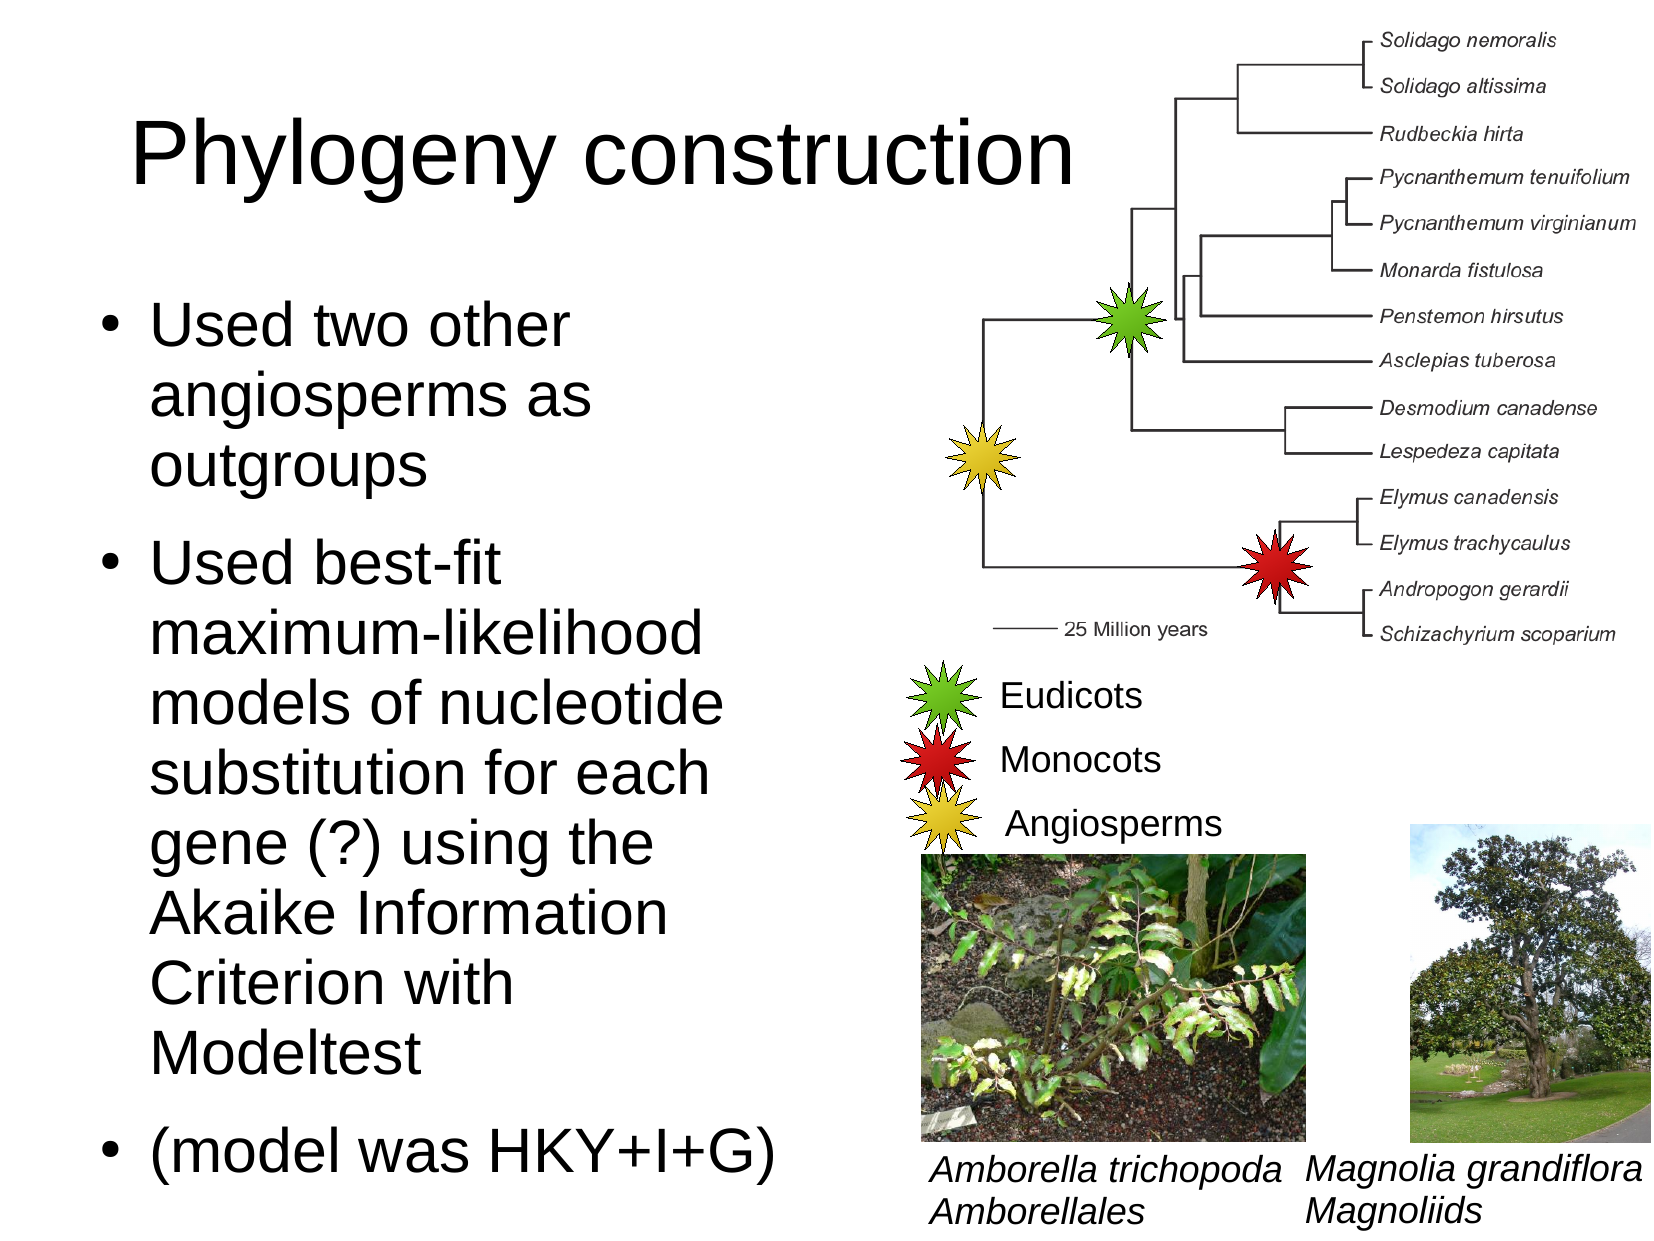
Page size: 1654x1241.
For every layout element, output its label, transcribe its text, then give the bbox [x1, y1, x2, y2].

text_box Eudicots [984, 667, 1165, 724]
text_box Amborella trichopoda Amborellales [915, 1141, 1298, 1241]
text_box Monocots [984, 730, 1195, 788]
text_box [1237, 529, 1313, 605]
picture [1410, 824, 1651, 1140]
title Phylogeny construction [82, 49, 1126, 257]
text_box [906, 660, 982, 736]
picture [921, 854, 1306, 1141]
text_box [900, 723, 982, 856]
list Used two other angiosperms as outgroups Used best-fit maximum-likelihood models of nucleotide substitution for each gene (?) using the Akaike Information Criterion with Modeltest (model was HKY+I+G) [82, 290, 781, 1201]
picture [981, 31, 1636, 646]
text_box [1091, 282, 1167, 358]
text_box Magnolia grandiflora Magnoliids [1290, 1140, 1654, 1239]
text_box [945, 420, 1021, 496]
text_box Angiosperms [990, 795, 1276, 856]
